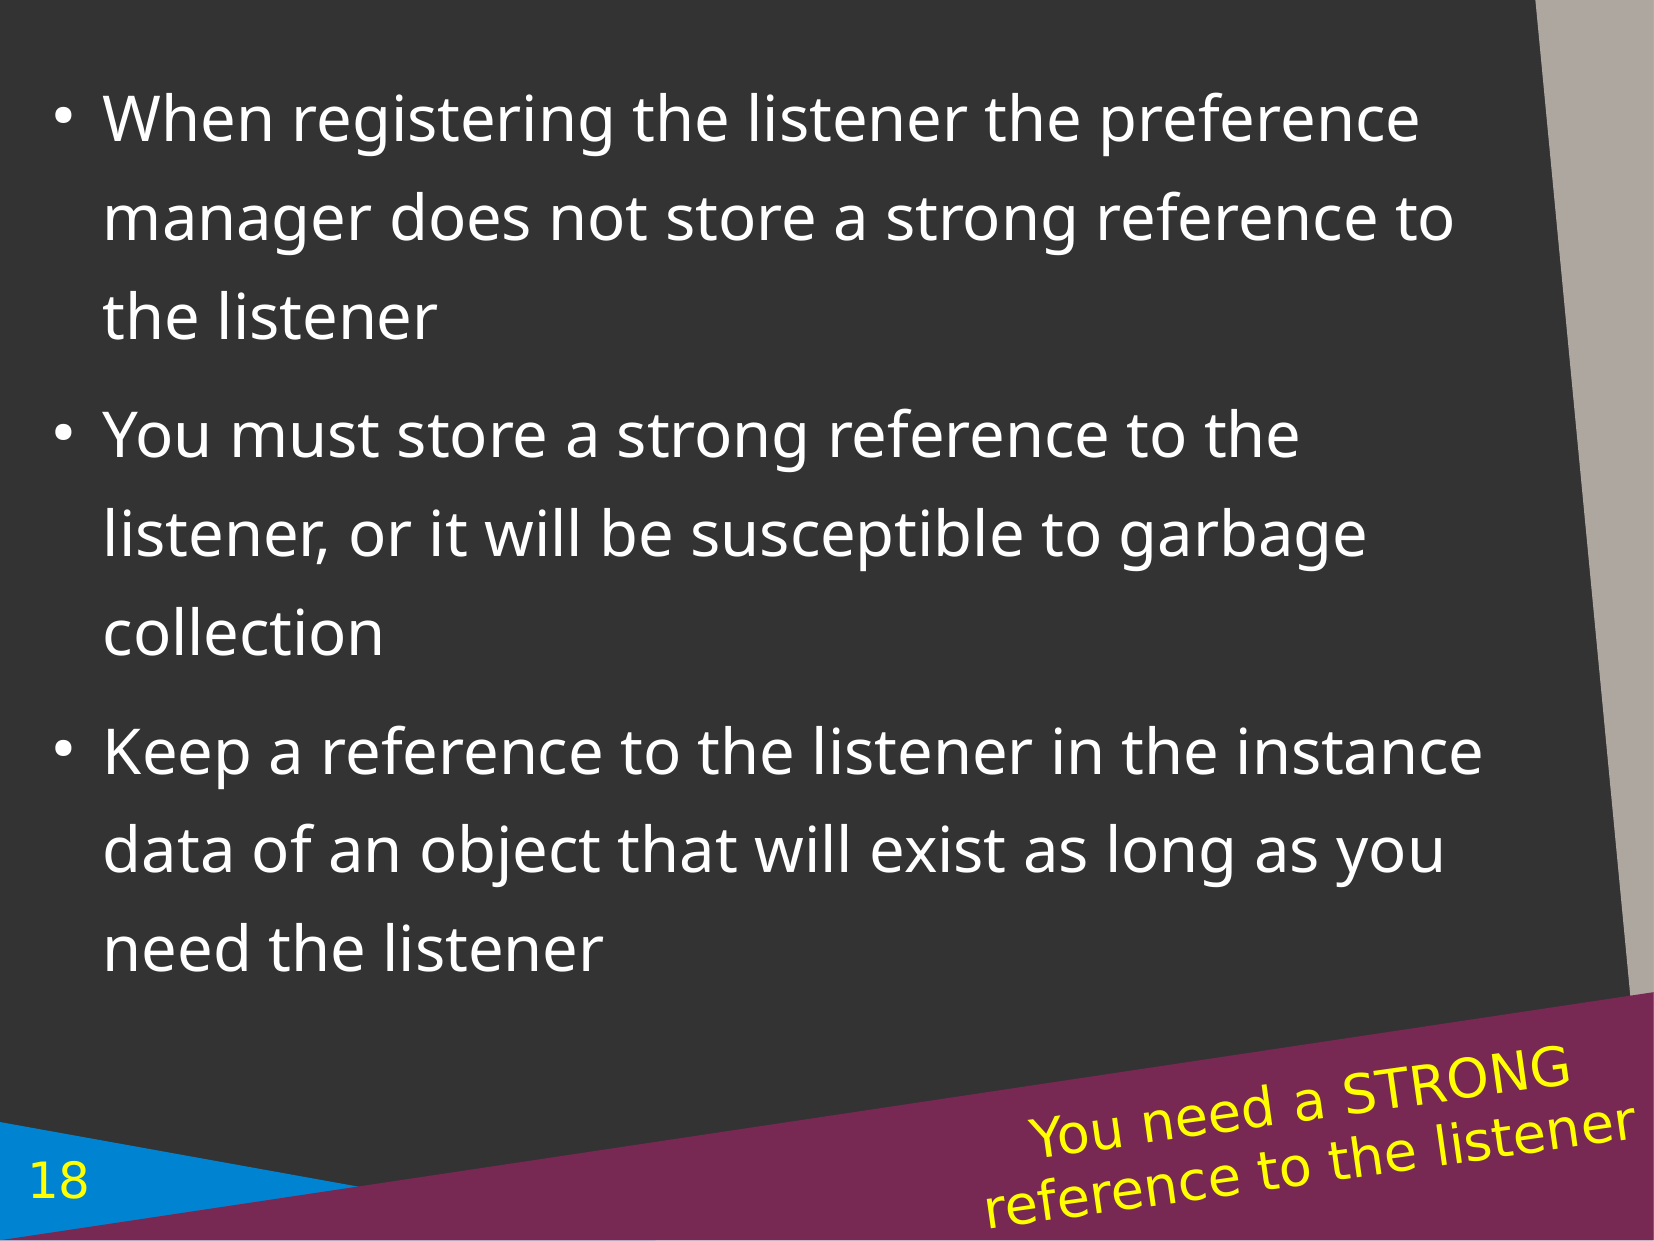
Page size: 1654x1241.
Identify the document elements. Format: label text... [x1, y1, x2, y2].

list When registering the listener the preference manager does not store a strong reference to the listener You must store a strong reference to the listener, or it will be susceptible to garbage collection Keep a reference to the listener in the instance data of an object that will exist as long as you need the listener [35, 59, 1524, 993]
title You need a STRONG reference to the listener [956, 995, 1654, 1241]
